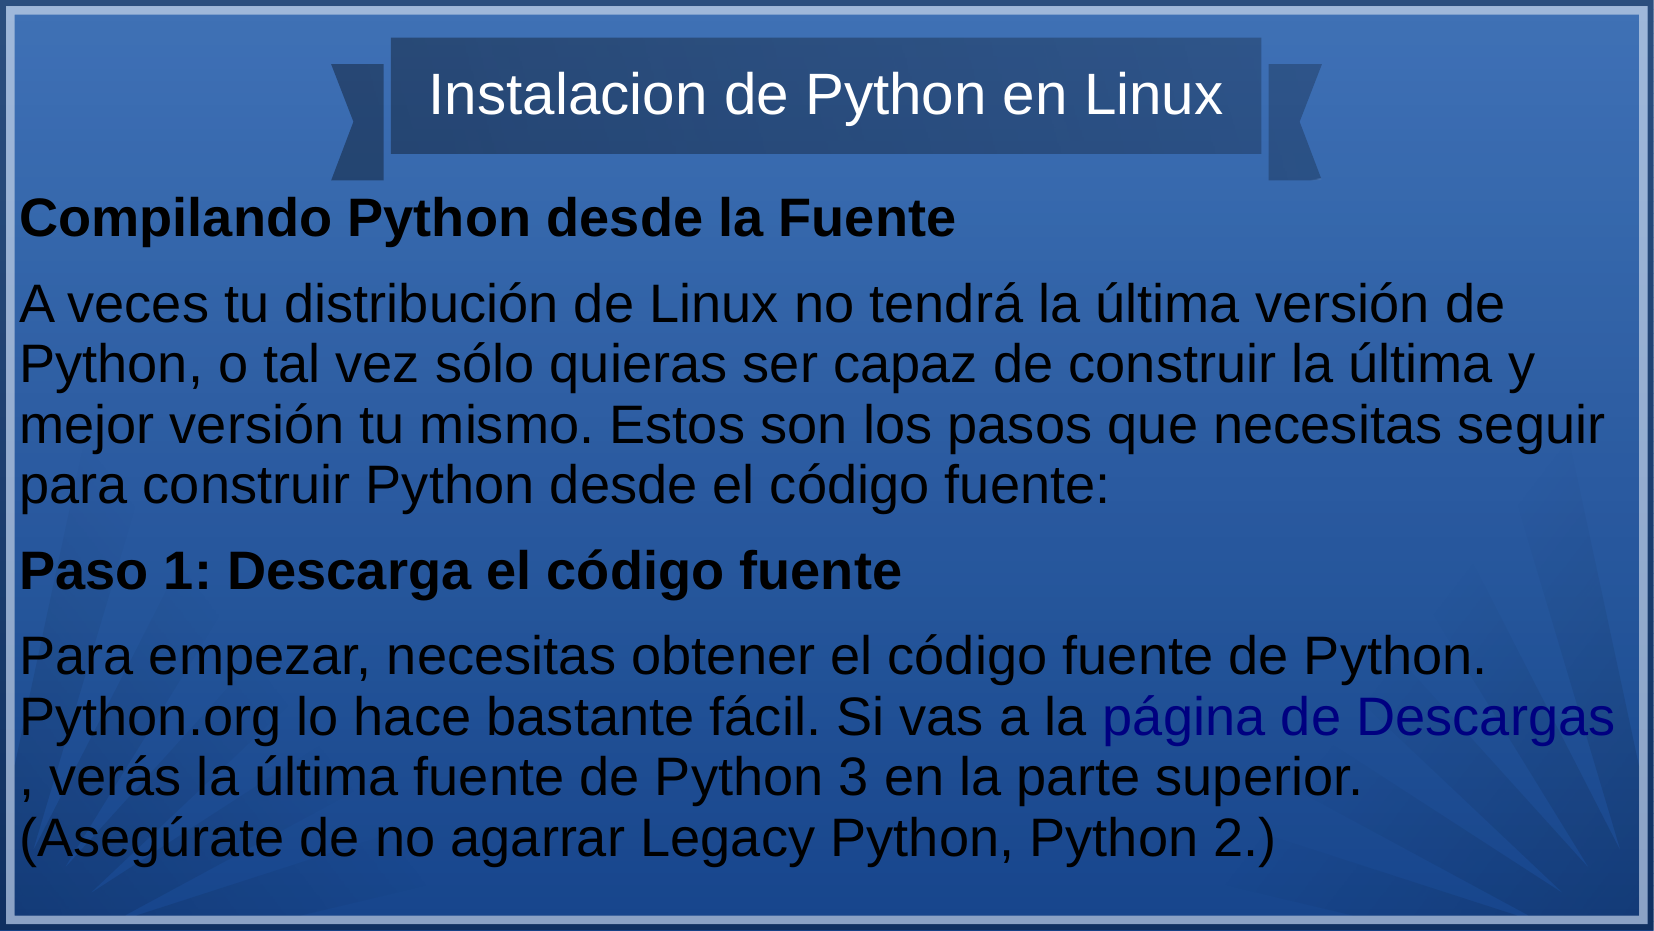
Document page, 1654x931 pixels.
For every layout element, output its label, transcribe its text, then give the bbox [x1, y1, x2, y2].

text_box Compilando Python desde la Fuente A veces tu distribución de Linux no tendrá la última versión de Python, o tal vez sólo quieras ser capaz de construir la última y mejor versión tu mismo. Estos son los pasos que necesitas seguir para construir Python desde el código fuente: Paso 1: Descarga el código fuente Para empezar, necesitas obtener el código fuente de Python. Python.org lo hace bastante fácil. Si vas a la página de Descargas, verás la última fuente de Python 3 en la parte superior. (Asegúrate de no agarrar Legacy Python, Python 2.) [4, 180, 1644, 931]
title Instalacion de Python en Linux [389, 35, 1264, 154]
